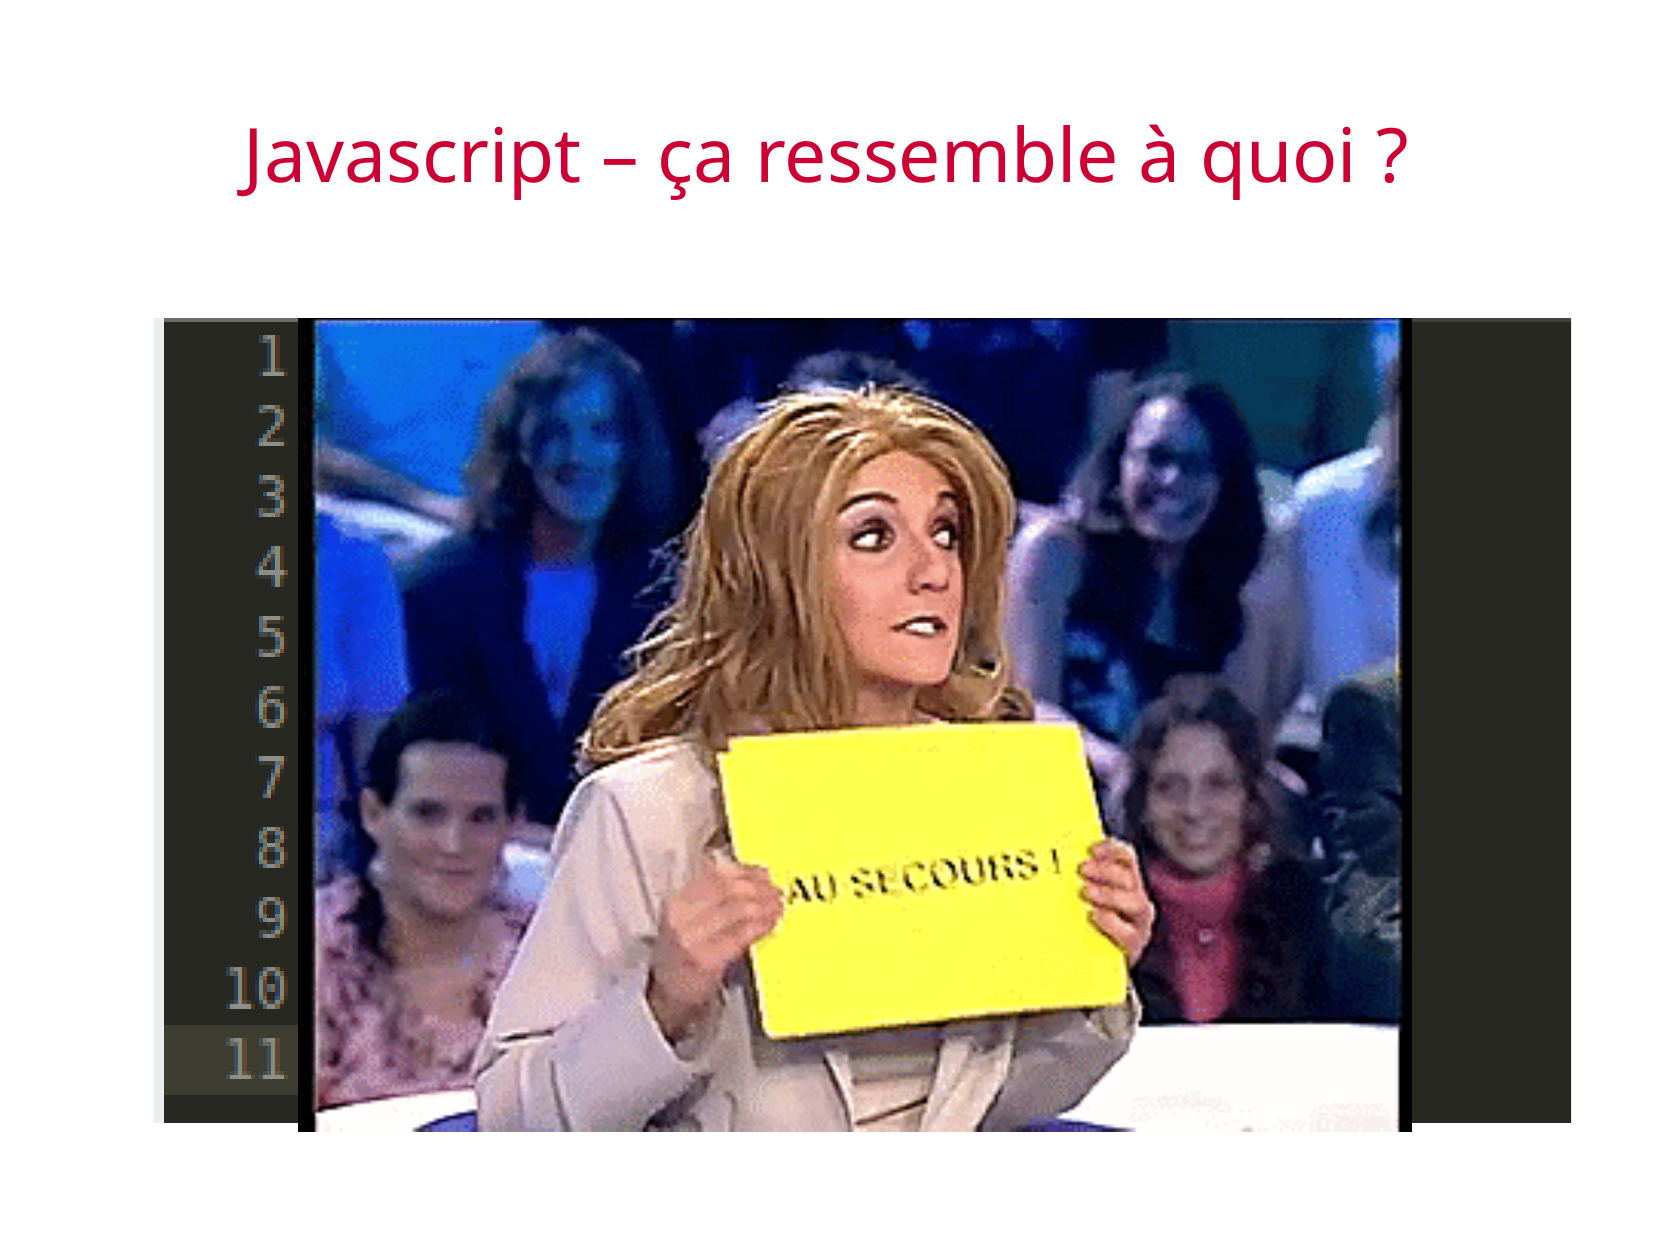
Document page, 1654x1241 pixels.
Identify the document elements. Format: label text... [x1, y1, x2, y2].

title Javascript – ça ressemble à quoi ? [82, 49, 1571, 257]
picture [153, 318, 1572, 1132]
